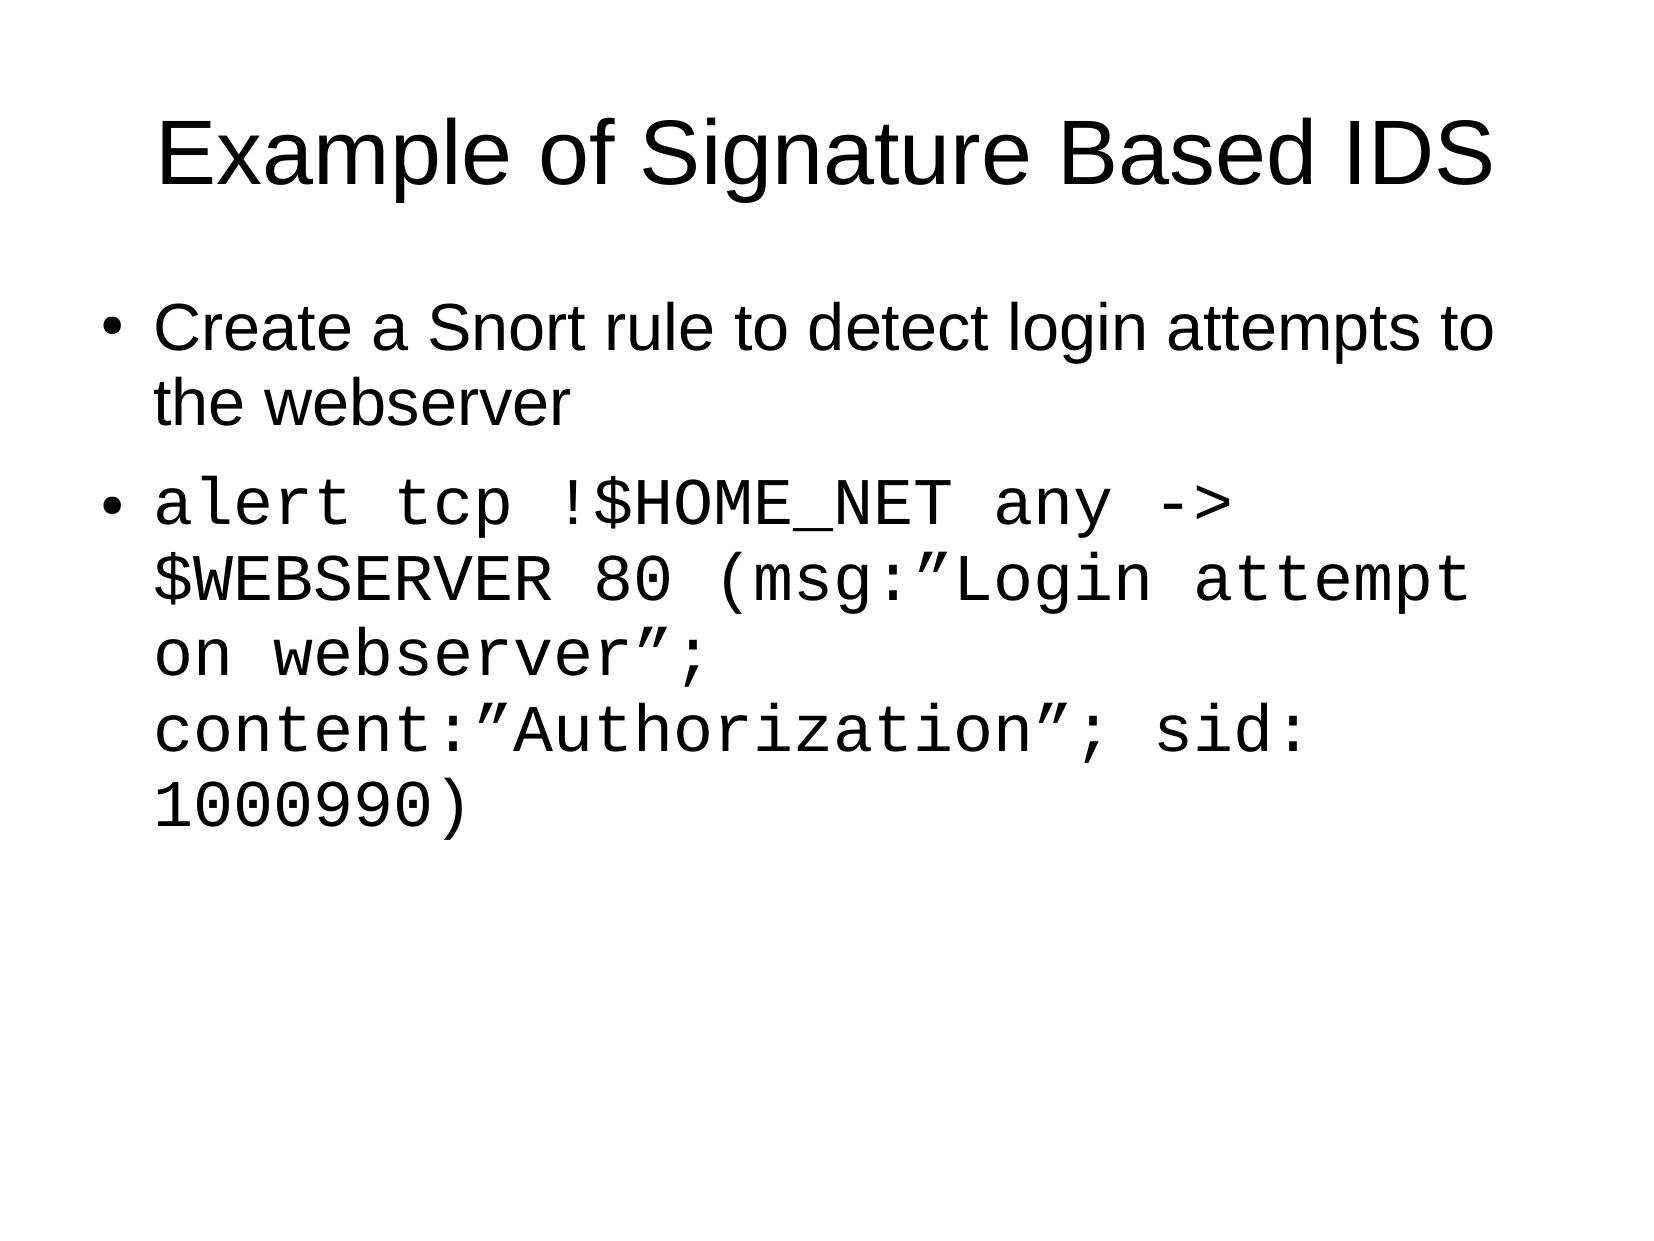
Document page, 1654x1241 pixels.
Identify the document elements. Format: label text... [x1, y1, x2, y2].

title Example of Signature Based IDS [82, 49, 1571, 257]
list Create a Snort rule to detect login attempts to the webserver alert tcp !$HOME_NET any -> $WEBSERVER 80 (msg:”Login attempt on webserver”; content:”Authorization”; sid: 1000990) [82, 290, 1571, 1010]
